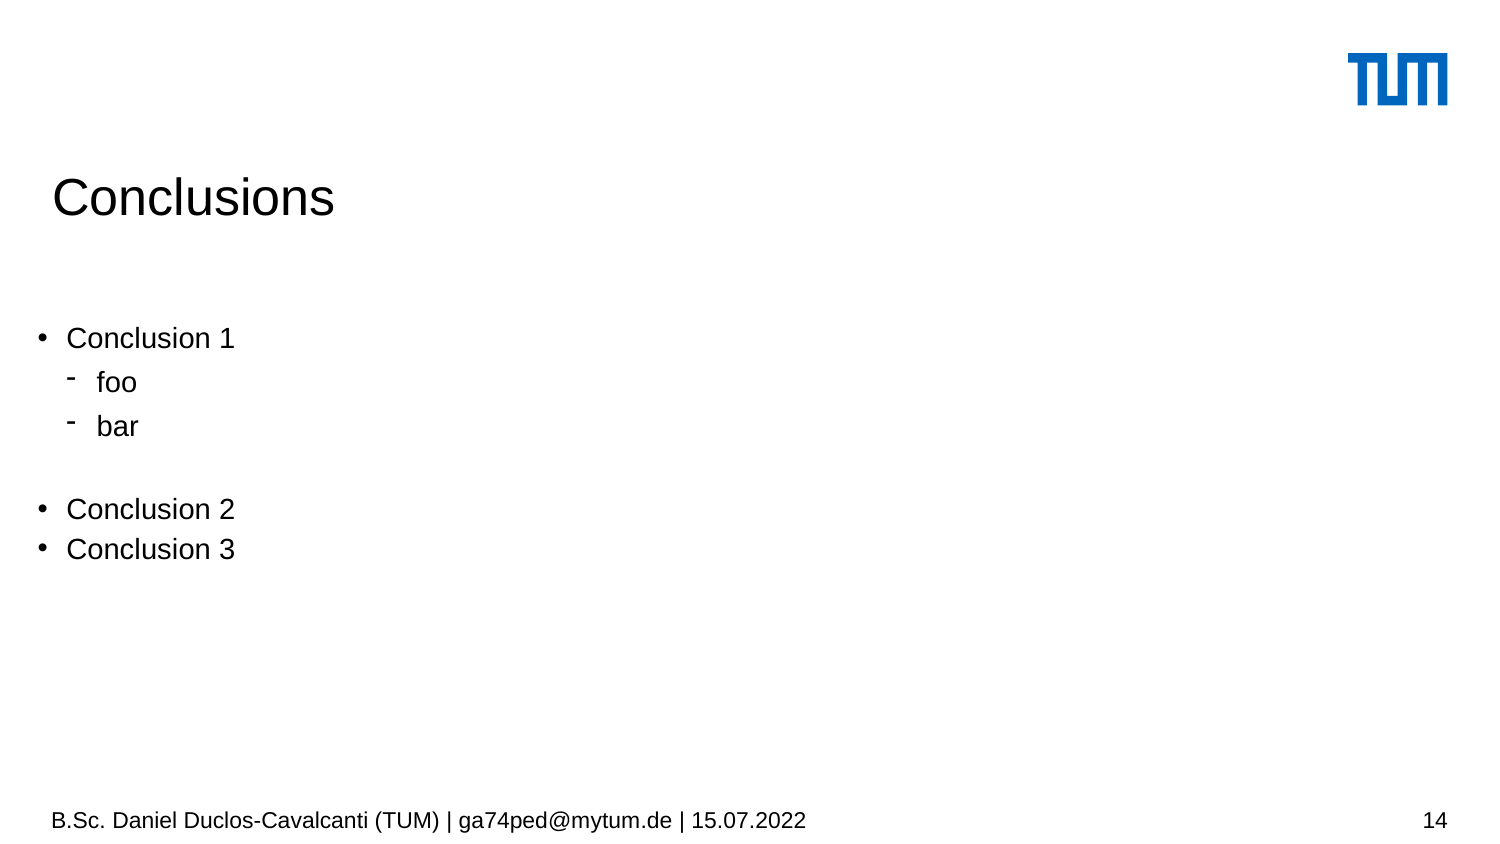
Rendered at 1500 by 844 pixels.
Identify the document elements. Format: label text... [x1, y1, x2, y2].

title Conclusions [52, 159, 1449, 227]
footer B.Sc. Daniel Duclos-Cavalcanti (TUM) | ga74ped@mytum.de | 15.07.2022 [51, 796, 1112, 842]
slide_number <number> [1112, 796, 1448, 842]
list Conclusion 1 foo bar Conclusion 2 Conclusion 3 [37, 279, 1434, 788]
